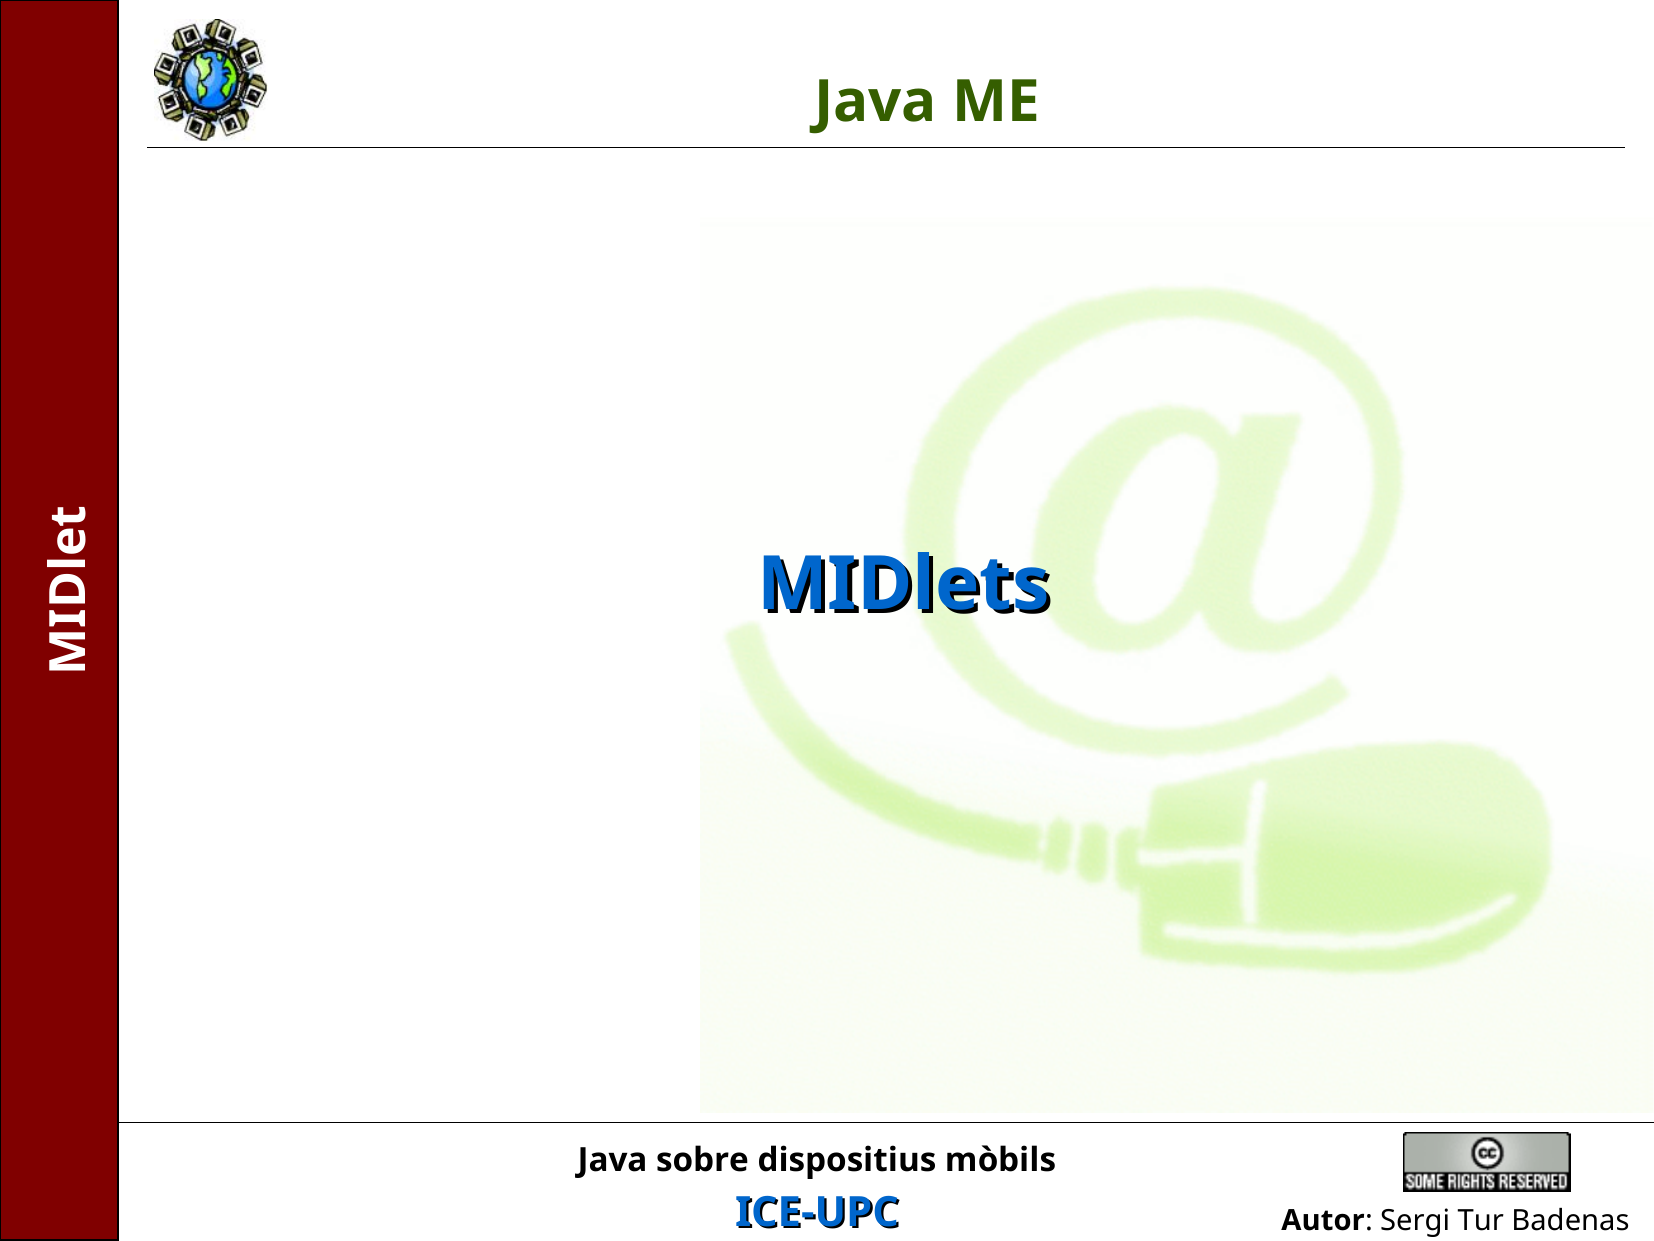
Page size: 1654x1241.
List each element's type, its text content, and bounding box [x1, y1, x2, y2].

picture [154, 19, 268, 142]
picture [1403, 1132, 1571, 1192]
subtitle MIDlets [141, 242, 1630, 1093]
title Java ME [183, 49, 1654, 148]
picture [700, 217, 1654, 1113]
